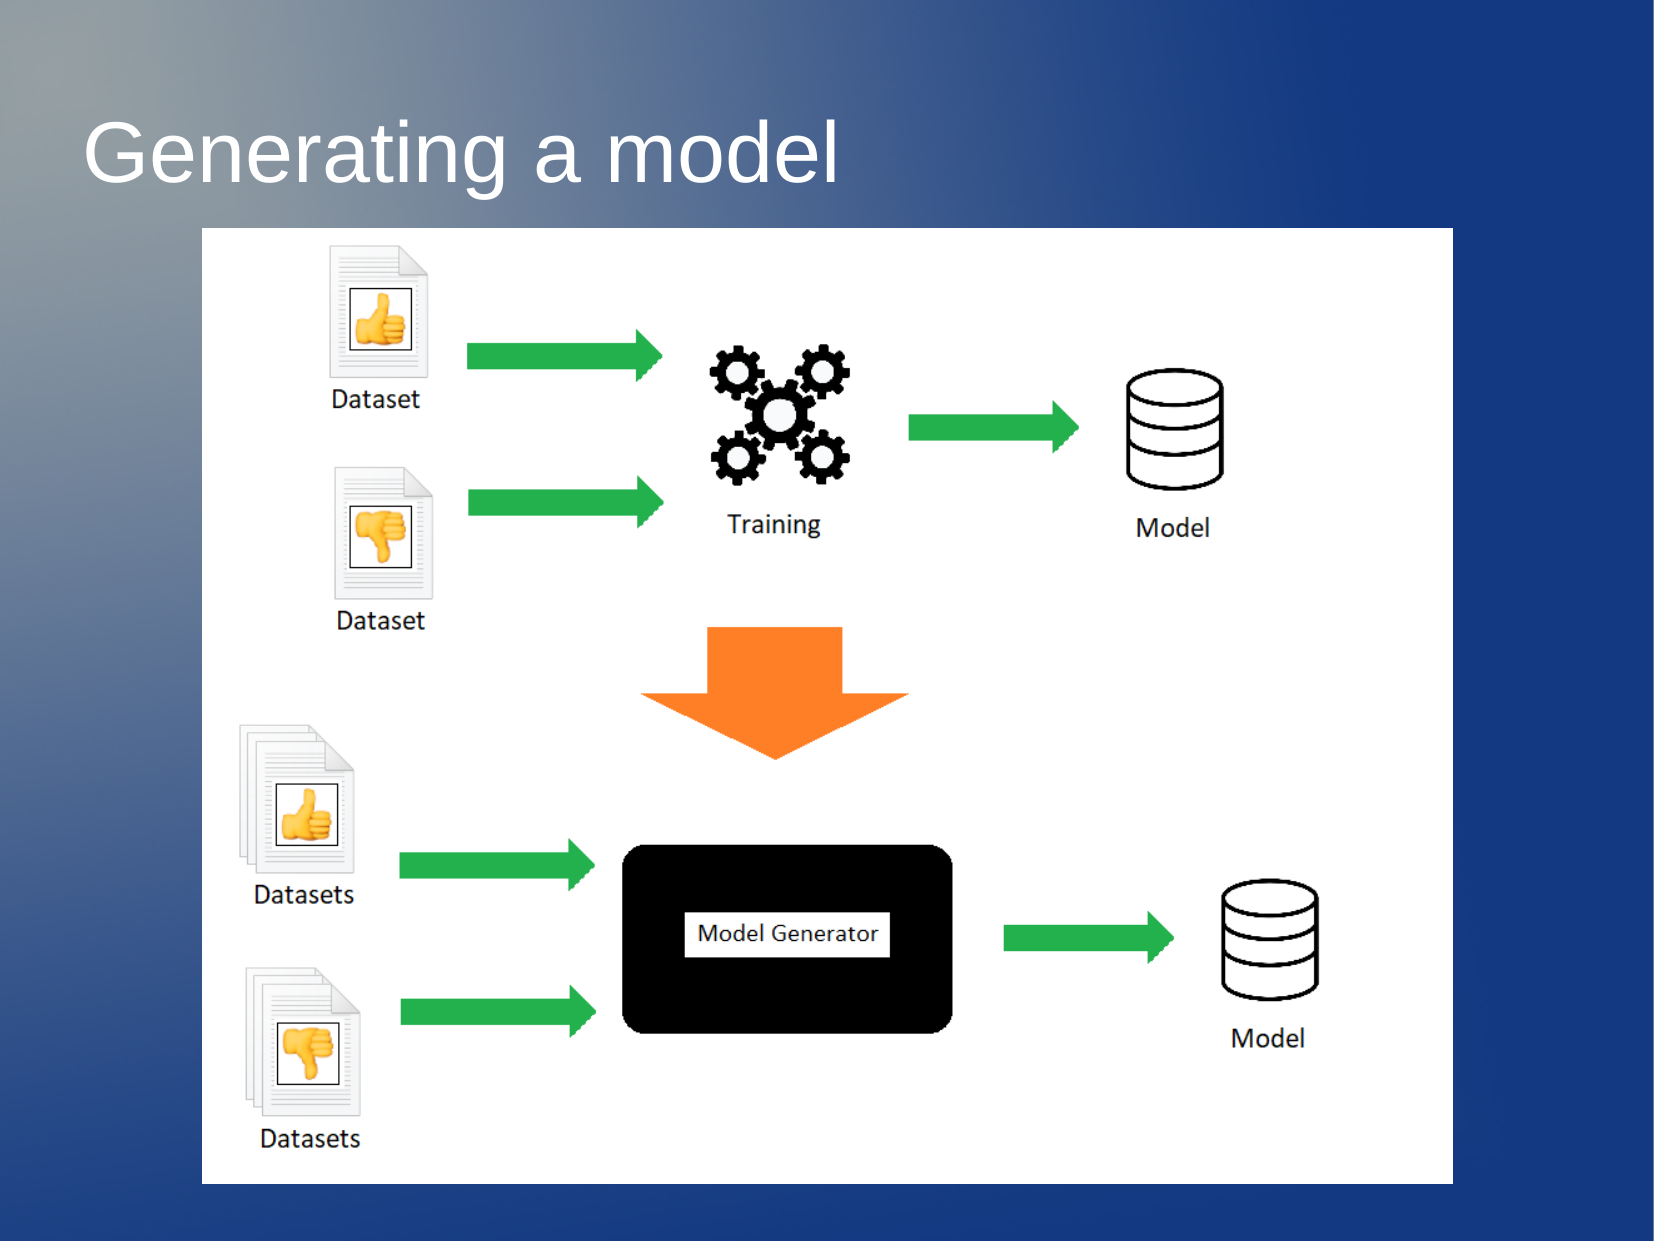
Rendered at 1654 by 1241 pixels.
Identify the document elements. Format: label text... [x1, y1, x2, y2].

title Generating a model [82, 49, 1571, 257]
picture [0, 0, 1654, 1241]
